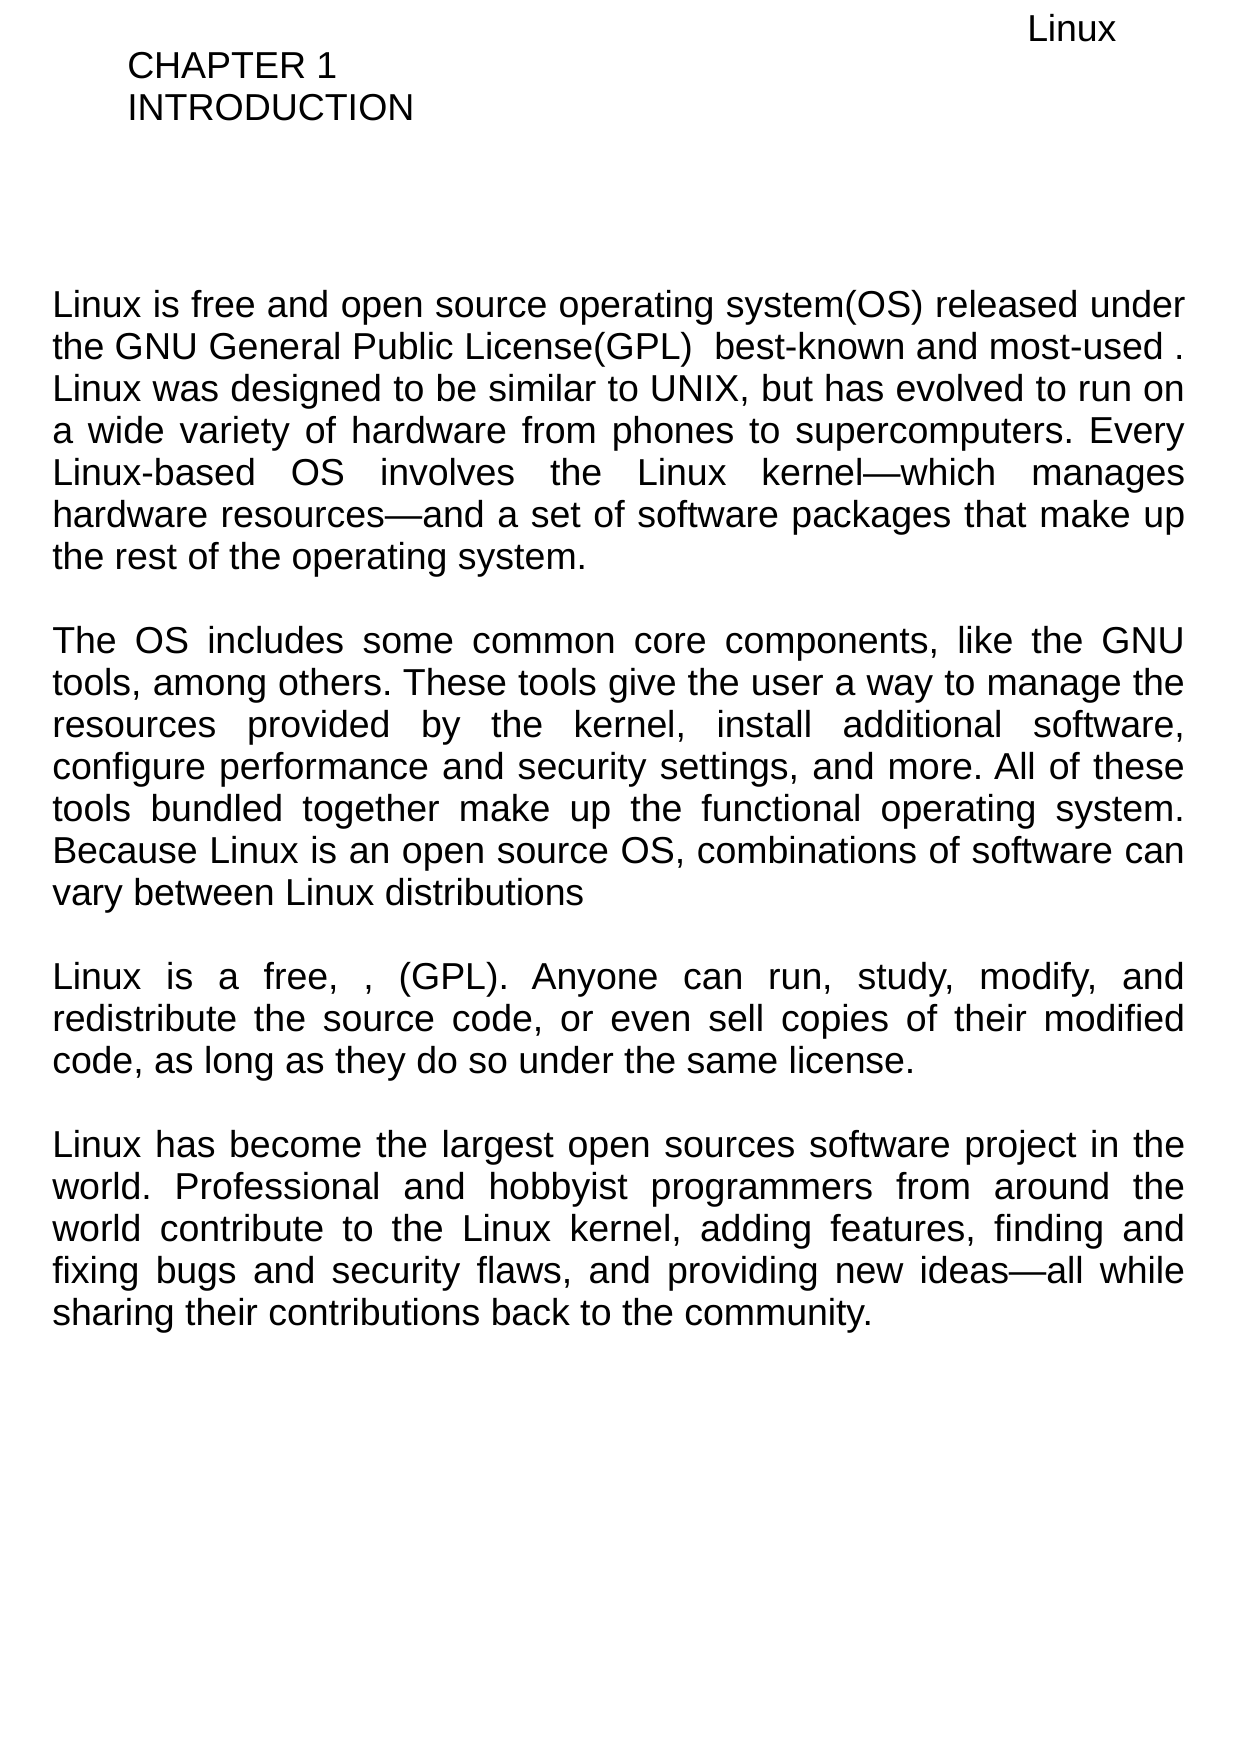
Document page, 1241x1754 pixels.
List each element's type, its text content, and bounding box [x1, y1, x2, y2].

text_box Linux [1012, 0, 1241, 57]
text_box Linux is free and open source operating system(OS) released under the GNU General Public License(GPL) best-known and most-used . Linux was designed to be similar to UNIX, but has evolved to run on a wide variety of hardware from phones to supercomputers. Every Linux-based OS involves the Linux kernel—which manages hardware resources—and a set of software packages that make up the rest of the operating system. The OS includes some common core components, like the GNU tools, among others. These tools give the user a way to manage the resources provided by the kernel, install additional software, configure performance and security settings, and more. All of these tools bundled together make up the functional operating system. Because Linux is an open source OS, combinations of software can vary between Linux distributions Linux is a free, , (GPL). Anyone can run, study, modify, and redistribute the source code, or even sell copies of their modified code, as long as they do so under the same license. Linux has become the largest open sources software project in the world. Professional and hobbyist programmers from around the world contribute to the Linux kernel, adding features, finding and fixing bugs and security flaws, and providing new ideas—all while sharing their contributions back to the community. [37, 276, 1201, 1426]
text_box CHAPTER 1 INTRODUCTION [112, 37, 751, 137]
